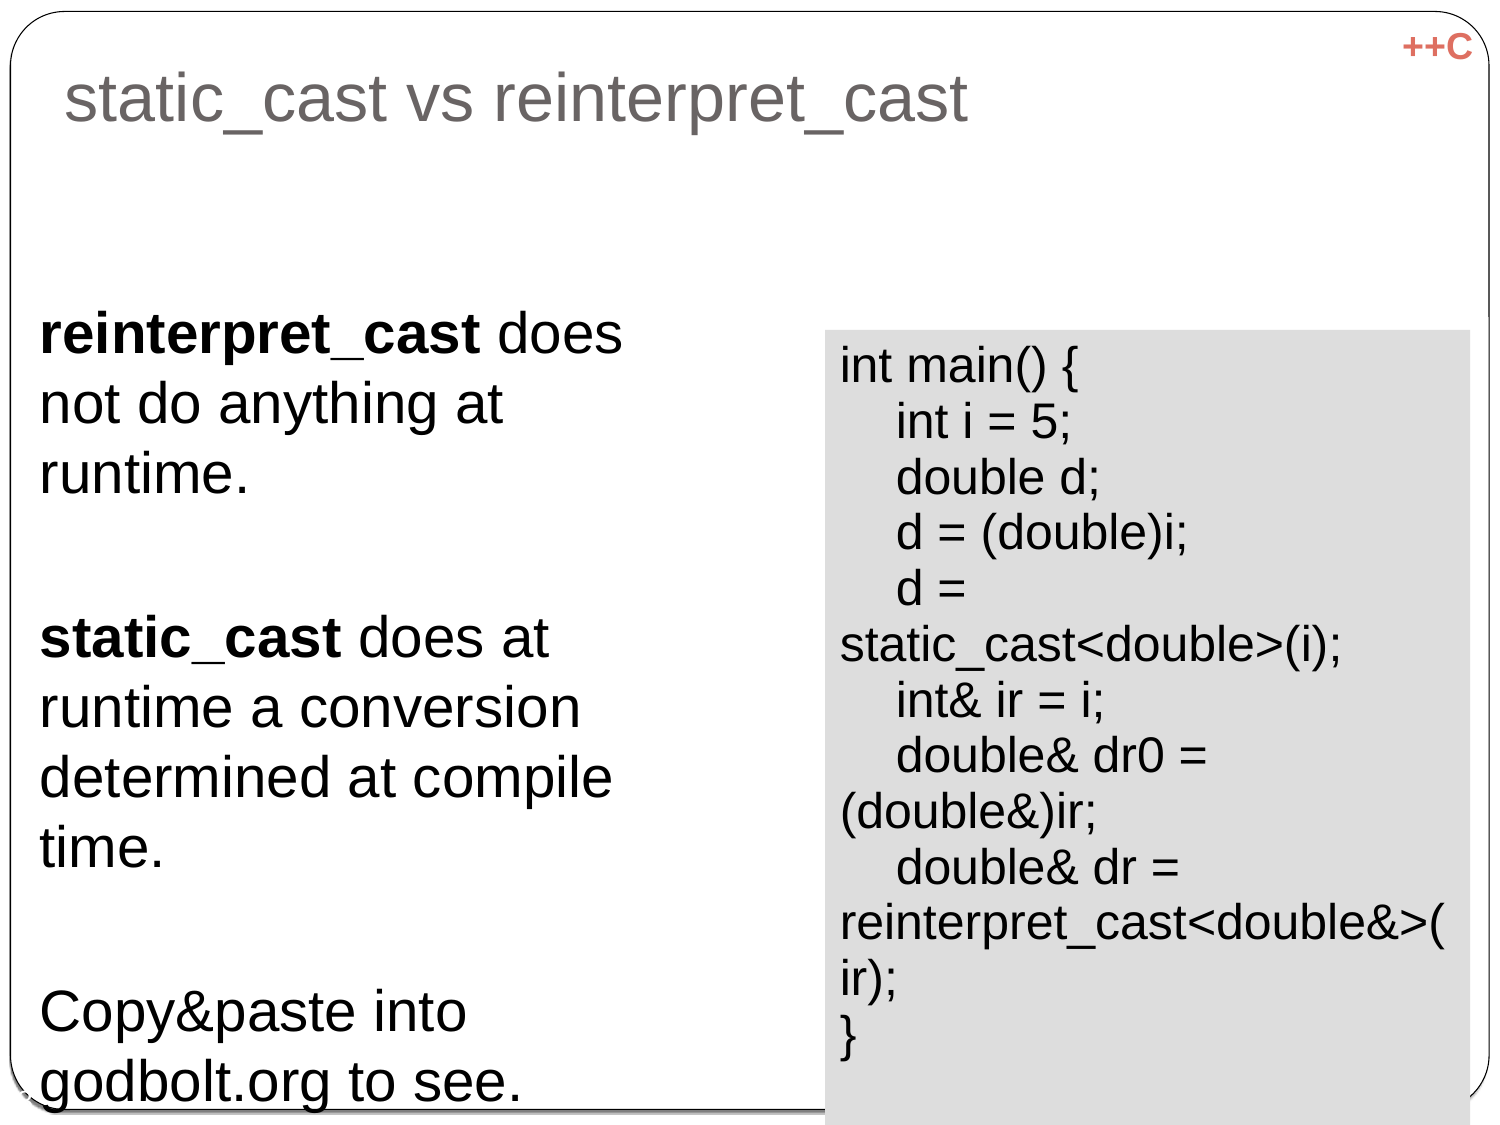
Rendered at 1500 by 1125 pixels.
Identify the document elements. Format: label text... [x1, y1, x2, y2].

slide_number <number> [0, 1074, 50, 1125]
list reinterpret_cast does not do anything at runtime. static_cast does at runtime a conversion determined at compile time. Copy&paste into godbolt.org to see. [24, 287, 721, 1100]
text_box int main() { int i = 5; double d; d = (double)i; d = static_cast<double>(i); int& ir = i; double& dr0 = (double&)ir; double& dr = reinterpret_cast<double&>(ir); } [825, 329, 1471, 1125]
title static_cast vs reinterpret_cast [50, 45, 1450, 150]
